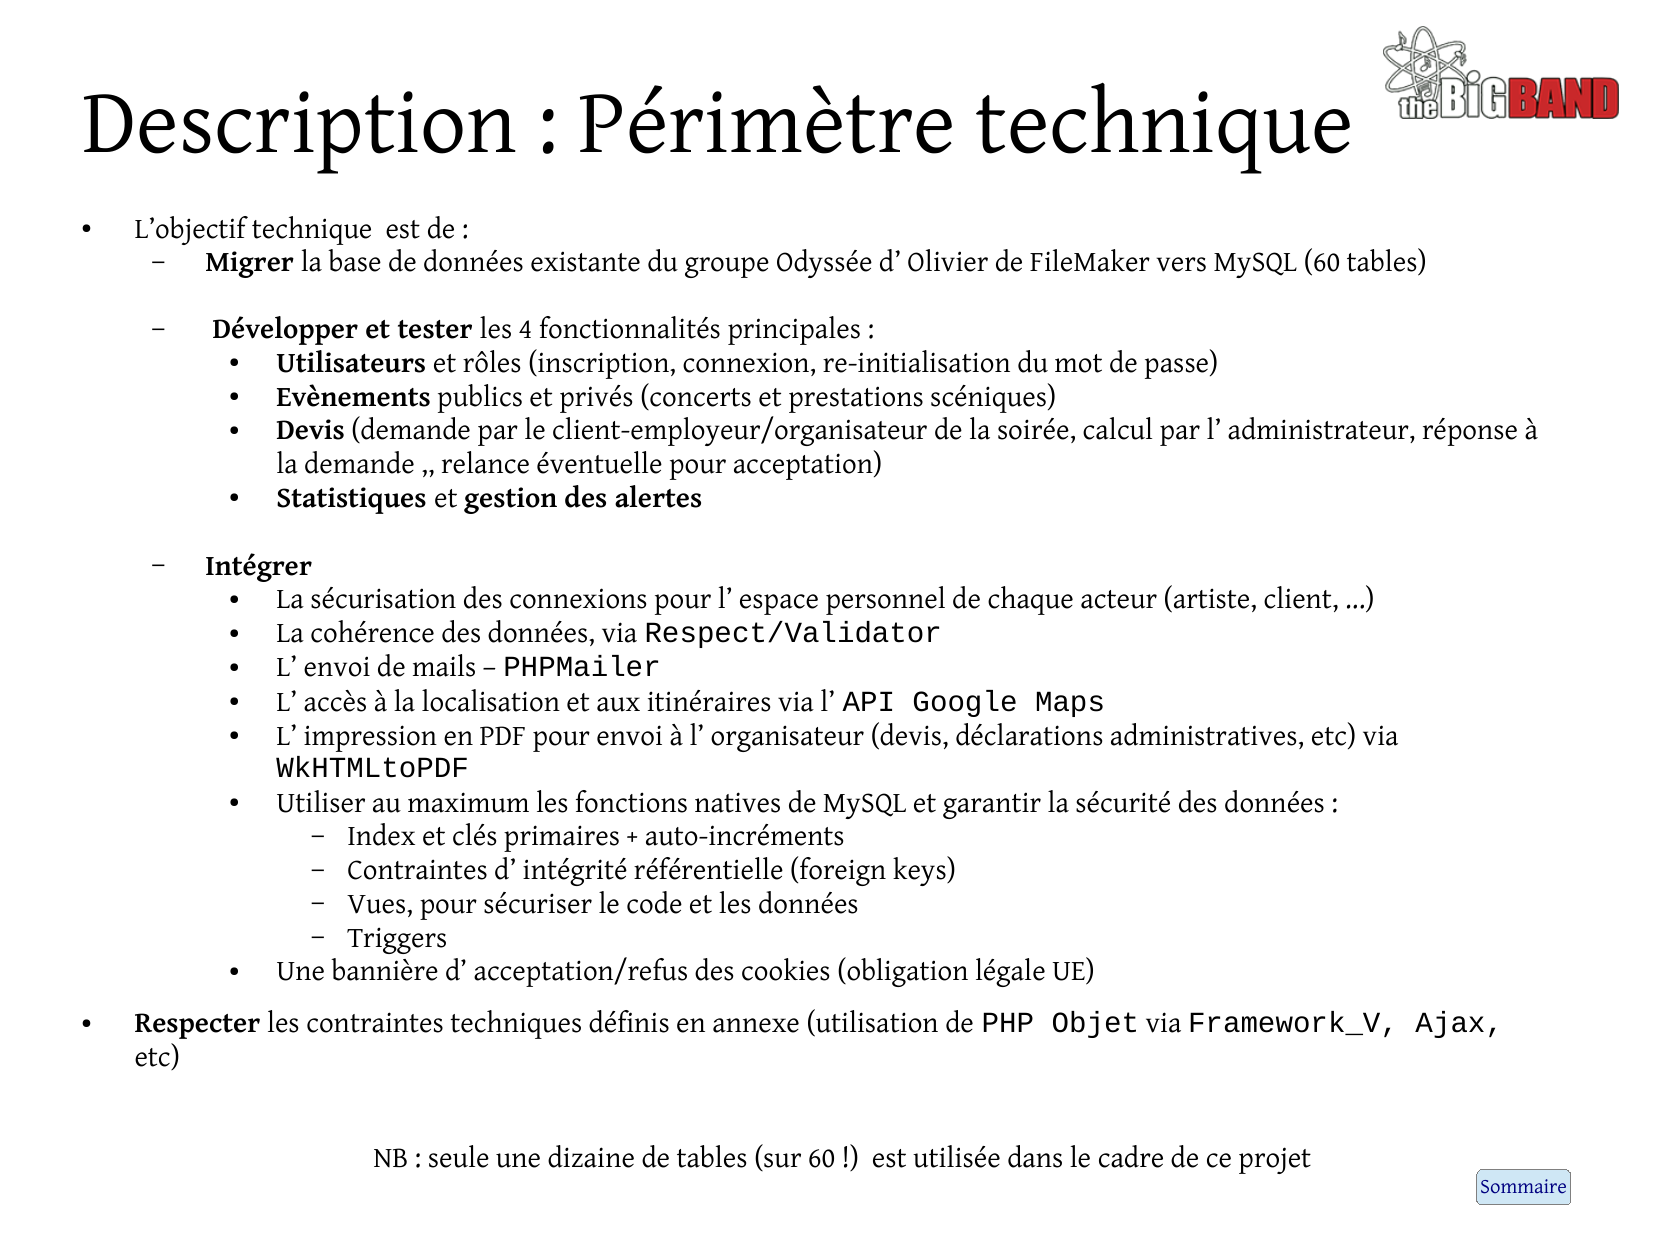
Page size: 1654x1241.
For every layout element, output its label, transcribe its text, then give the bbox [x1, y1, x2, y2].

list L’objectif technique est de : Migrer la base de données existante du groupe Odyssée d’ Olivier de FileMaker vers MySQL (60 tables) Développer et tester les 4 fonctionnalités principales : Utilisateurs et rôles (inscription, connexion, re-initialisation du mot de passe) Evènements publics et privés (concerts et prestations scéniques) Devis (demande par le client-employeur/organisateur de la soirée, calcul par l’ administrateur, réponse à la demande ,, relance éventuelle pour acceptation) Statistiques et gestion des alertes Intégrer La sécurisation des connexions pour l’ espace personnel de chaque acteur (artiste, client, ...) La cohérence des données, via Respect/Validator L’ envoi de mails – PHPMailer L’ accès à la localisation et aux itinéraires via l’ API Google Maps L’ impression en PDF pour envoi à l’ organisateur (devis, déclarations administratives, etc) via WkHTMLtoPDF Utiliser au maximum les fonctions natives de MySQL et garantir la sécurité des données : Index et clés primaires + auto-incréments Contraintes d’ intégrité référentielle (foreign keys) Vues, pour sécuriser le code et les données Triggers Une bannière d’ acceptation/refus des cookies (obligation légale UE) Respecter les contraintes techniques définis en annexe (utilisation de PHP Objet via Framework_V, Ajax, etc) NB : seule une dizaine de tables (sur 60 !) est utilisée dans le cadre de ce projet [63, 212, 1552, 1173]
title Description : Périmètre technique [82, 49, 1571, 201]
picture [1383, 26, 1619, 119]
text_box Sommaire [1476, 1169, 1571, 1205]
